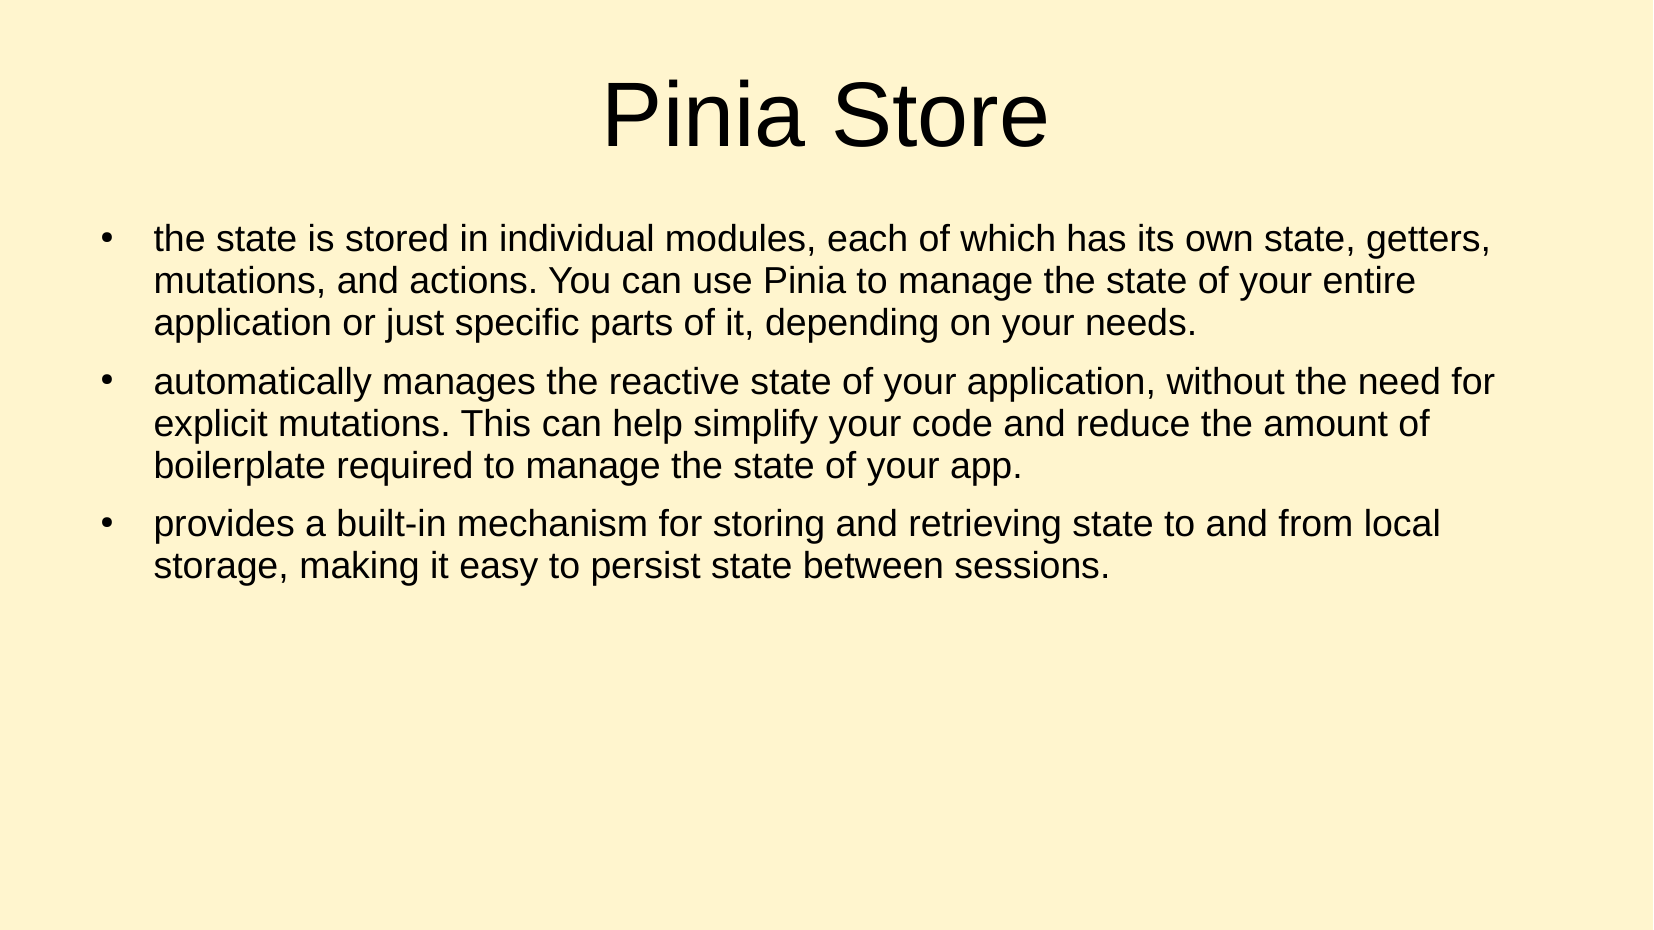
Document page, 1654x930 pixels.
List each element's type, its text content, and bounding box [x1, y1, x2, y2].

list the state is stored in individual modules, each of which has its own state, getters, mutations, and actions. You can use Pinia to manage the state of your entire application or just specific parts of it, depending on your needs. automatically manages the reactive state of your application, without the need for explicit mutations. This can help simplify your code and reduce the amount of boilerplate required to manage the state of your app. provides a built-in mechanism for storing and retrieving state to and from local storage, making it easy to persist state between sessions. [82, 217, 1571, 757]
title Pinia Store [82, 37, 1571, 193]
